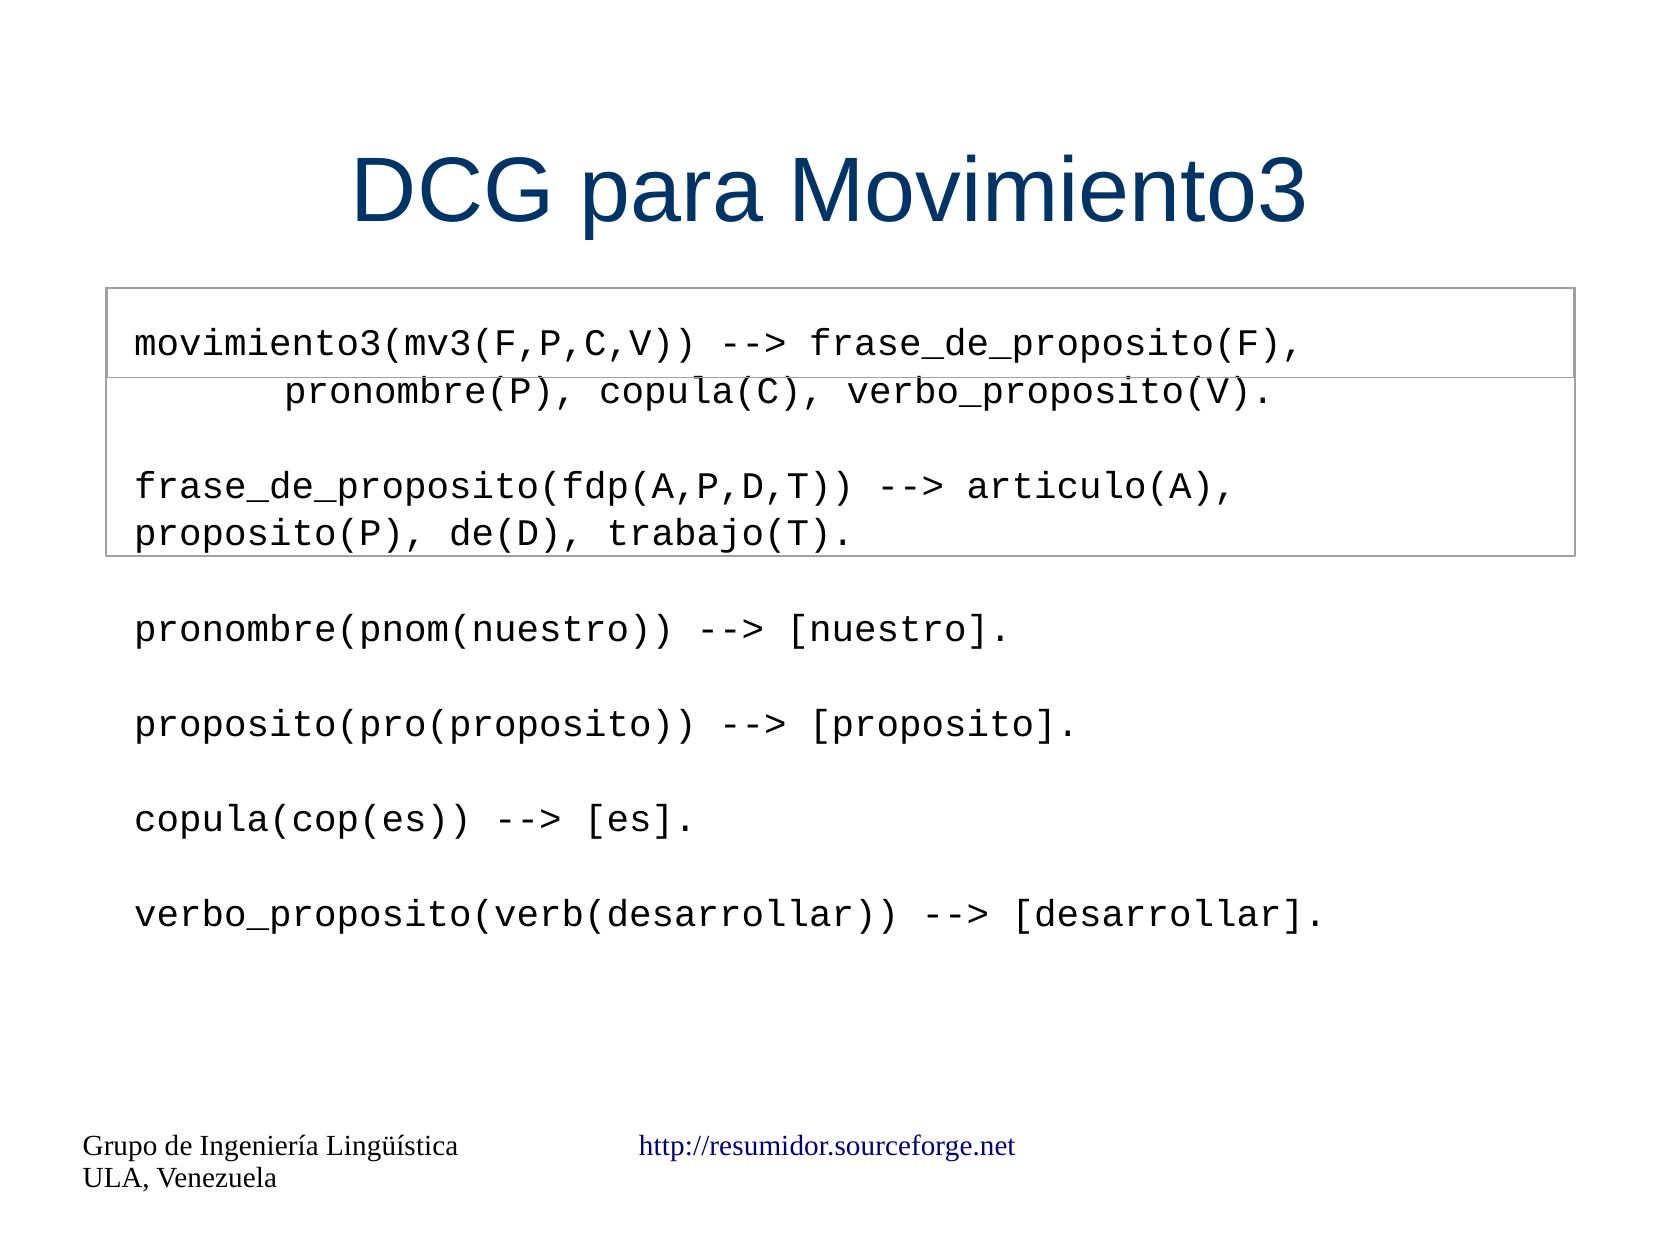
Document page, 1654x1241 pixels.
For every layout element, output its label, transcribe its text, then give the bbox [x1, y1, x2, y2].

text_box movimiento3(mv3(F,P,C,V)) --> frase_de_proposito(F), pronombre(P), copula(C), verbo_proposito(V). frase_de_proposito(fdp(A,P,D,T)) --> articulo(A), proposito(P), de(D), trabajo(T). pronombre(pnom(nuestro)) --> [nuestro]. proposito(pro(proposito)) --> [proposito]. copula(cop(es)) --> [es]. verbo_proposito(verb(desarrollar)) --> [desarrollar]. [119, 557, 1562, 1088]
text_box movimiento3(mv3(F,P,C,V)) --> frase_de_proposito(F), pronombre(P), copula(C), verbo_proposito(V). frase_de_proposito(fdp(A,P,D,T)) --> articulo(A), proposito(P), de(D), trabajo(T). pronombre(pnom(nuestro)) --> [nuestro]. proposito(pro(proposito)) --> [proposito]. copula(cop(es)) --> [es]. verbo_proposito(verb(desarrollar)) --> [desarrollar]. [119, 378, 1562, 555]
text_box DCG para Movimiento3 [225, 99, 1436, 287]
text_box movimiento3(mv3(F,P,C,V)) --> frase_de_proposito(F), pronombre(P), copula(C), verbo_proposito(V). frase_de_proposito(fdp(A,P,D,T)) --> articulo(A), proposito(P), de(D), trabajo(T). pronombre(pnom(nuestro)) --> [nuestro]. proposito(pro(proposito)) --> [proposito]. copula(cop(es)) --> [es]. verbo_proposito(verb(desarrollar)) --> [desarrollar]. [119, 289, 1562, 377]
